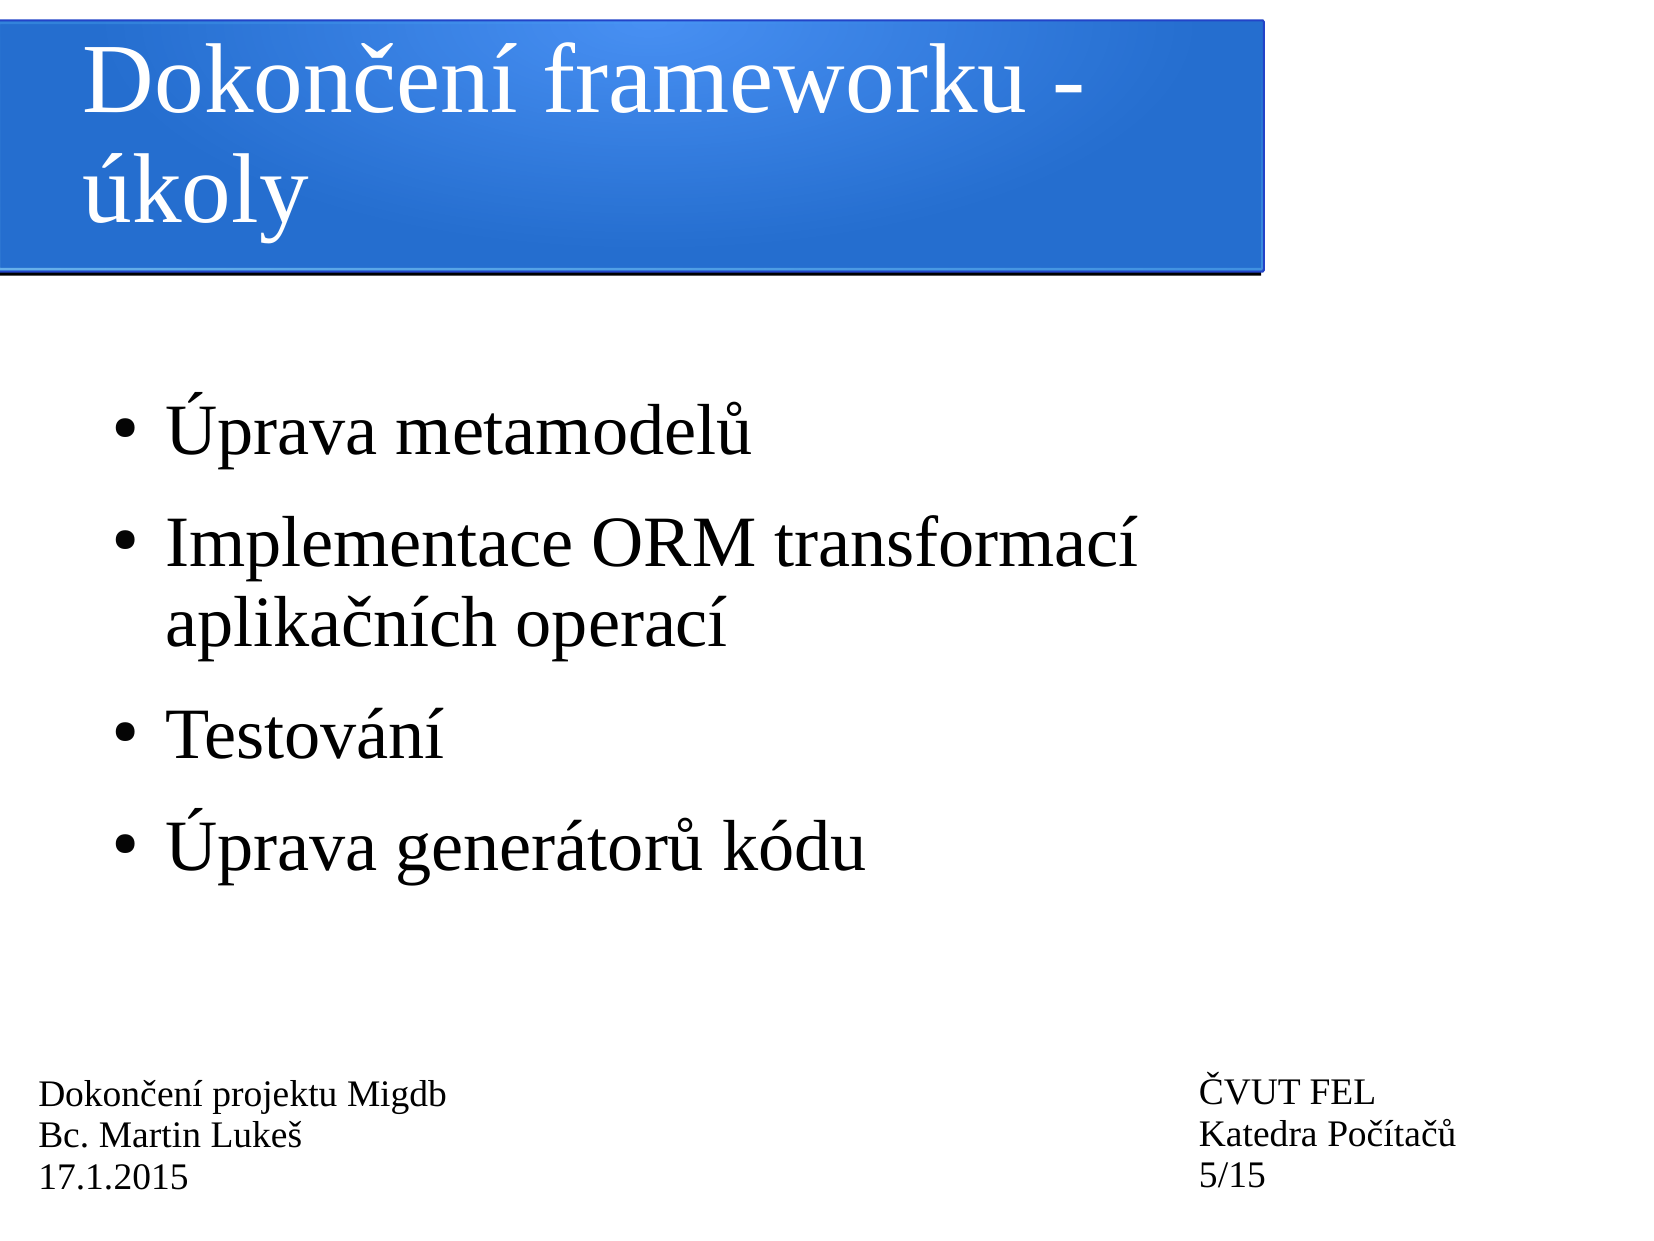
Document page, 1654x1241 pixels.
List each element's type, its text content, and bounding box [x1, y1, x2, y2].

text_box ČVUT FEL Katedra Počítačů <number>/15 [1184, 1063, 1571, 1204]
text_box Dokončení projektu Migdb Bc. Martin Lukeš 17.1.2015 [23, 1065, 1087, 1205]
text_box Dokončení frameworku - úkoly [82, 24, 1217, 245]
list Úprava metamodelů Implementace ORM transformací aplikačních operací Testování Úprava generátorů kódu [94, 389, 1364, 1110]
